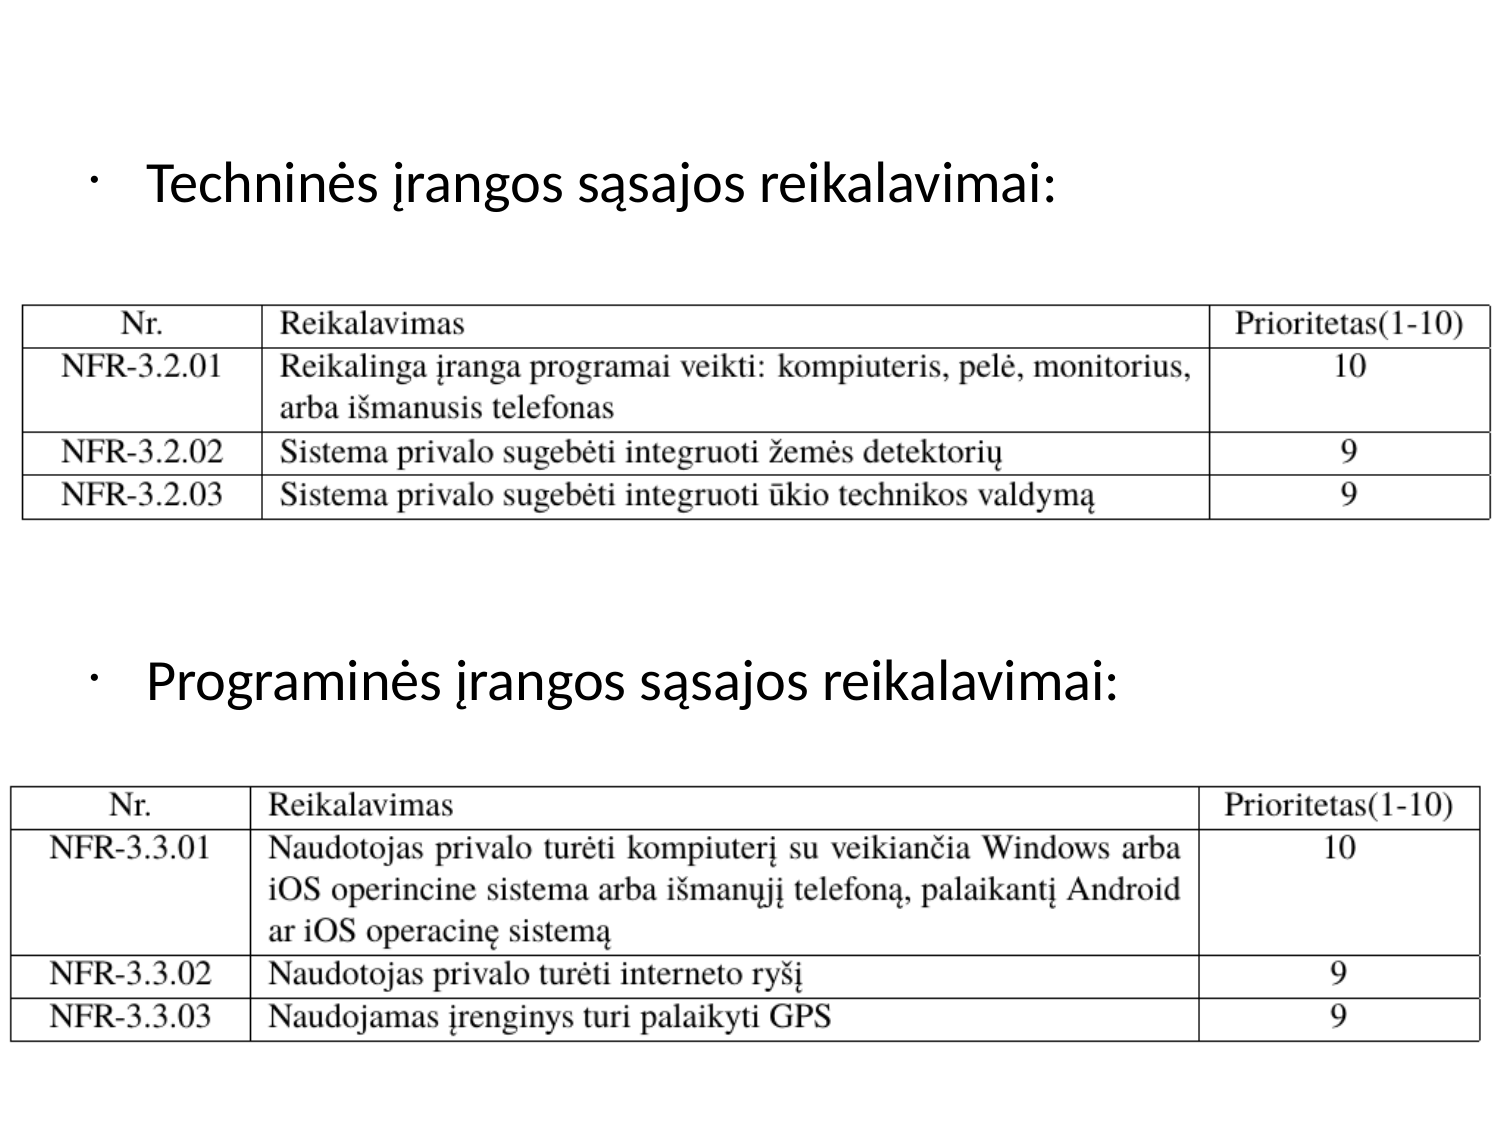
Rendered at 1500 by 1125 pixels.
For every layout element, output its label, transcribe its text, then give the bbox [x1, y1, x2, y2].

picture [0, 764, 1500, 1057]
picture [0, 284, 1500, 535]
list Techninės įrangos sąsajos reikalavimai: Programinės įrangos sąsajos reikalavimai: [75, 535, 1425, 764]
list Techninės įrangos sąsajos reikalavimai: Programinės įrangos sąsajos reikalavimai: [75, 137, 1425, 284]
